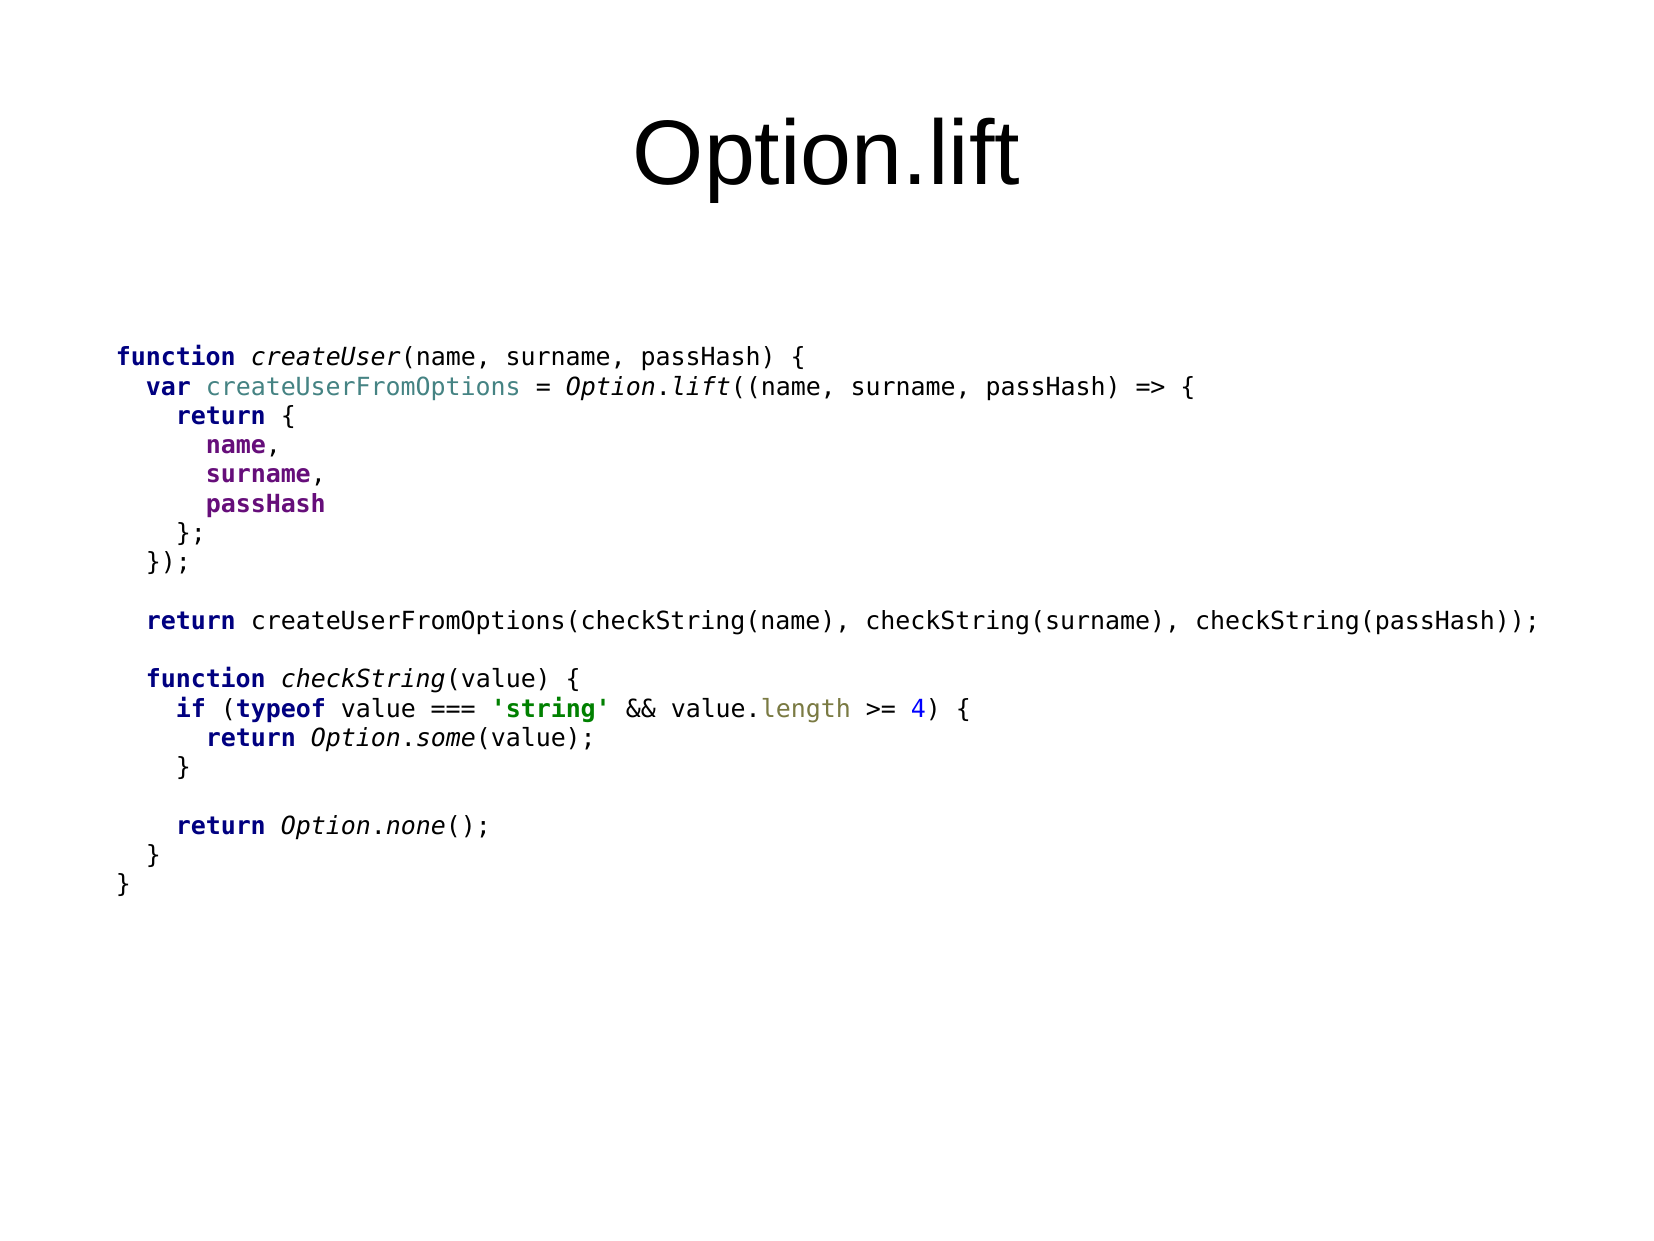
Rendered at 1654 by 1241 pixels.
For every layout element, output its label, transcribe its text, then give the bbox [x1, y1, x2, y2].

text_box function createUser(name, surname, passHash) { var createUserFromOptions = Option.lift((name, surname, passHash) => { return { name, surname, passHash }; }); return createUserFromOptions(checkString(name), checkString(surname), checkString(passHash)); function checkString(value) { if (typeof value === 'string' && value.length >= 4) { return Option.some(value); } return Option.none(); } } [101, 335, 1556, 907]
title Option.lift [82, 49, 1571, 257]
